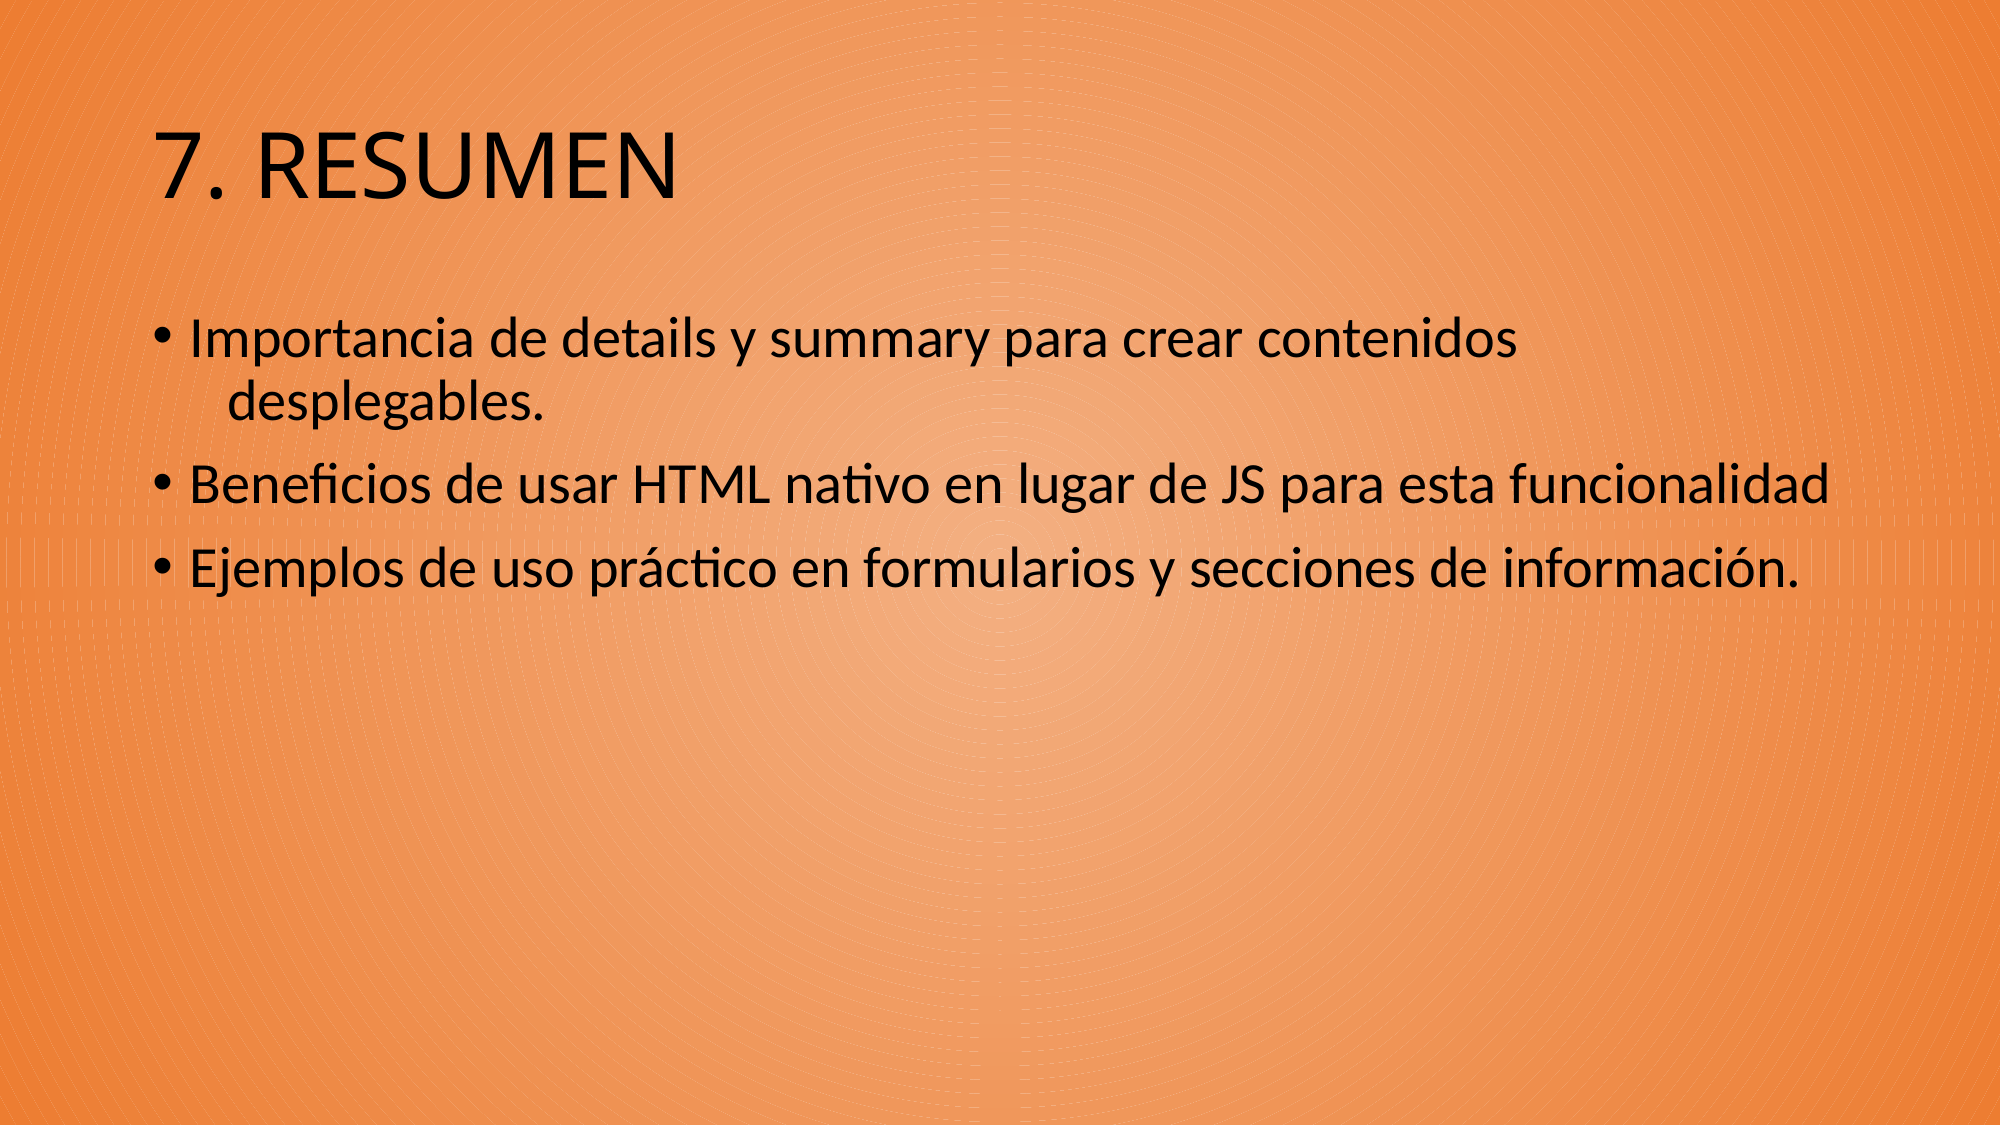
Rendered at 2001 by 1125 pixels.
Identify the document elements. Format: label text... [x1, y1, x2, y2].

title 7. RESUMEN [137, 59, 1863, 278]
list Importancia de details y summary para crear contenidos desplegables. Beneficios de usar HTML nativo en lugar de JS para esta funcionalidad Ejemplos de uso práctico en formularios y secciones de información. [137, 299, 1863, 1014]
